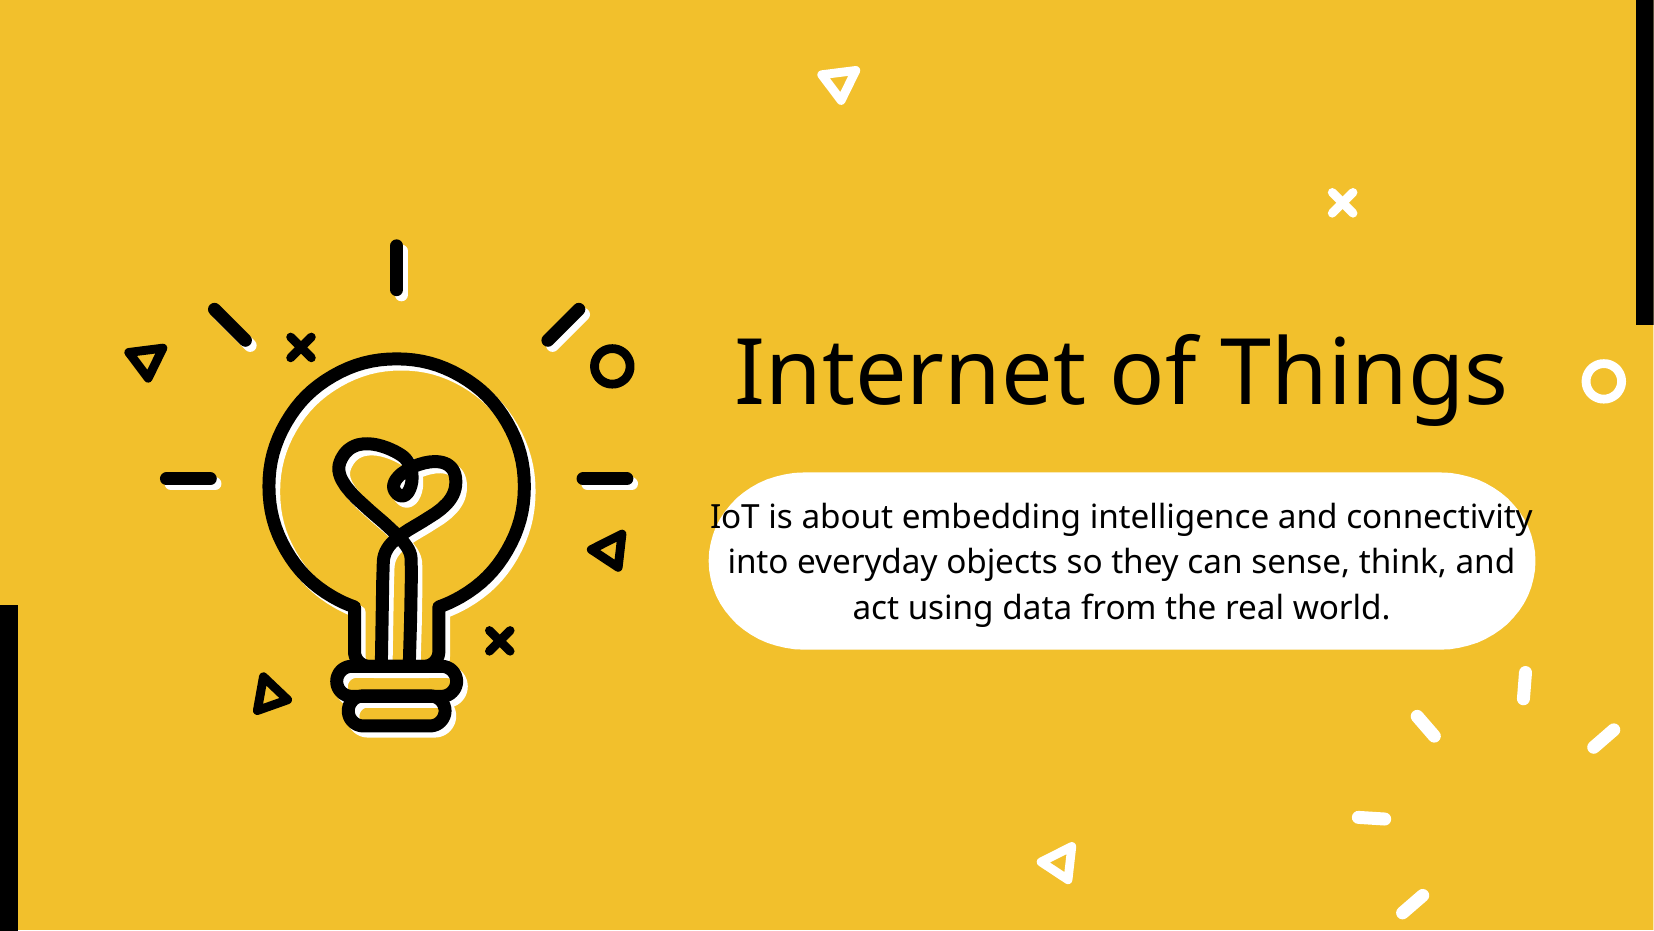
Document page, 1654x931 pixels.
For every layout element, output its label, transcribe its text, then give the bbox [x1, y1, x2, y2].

subtitle IoT is about embedding intelligence and connectivity into everyday objects so they can sense, think, and act using data from the real world. [708, 472, 1536, 650]
title Internet of Things [708, 295, 1536, 443]
